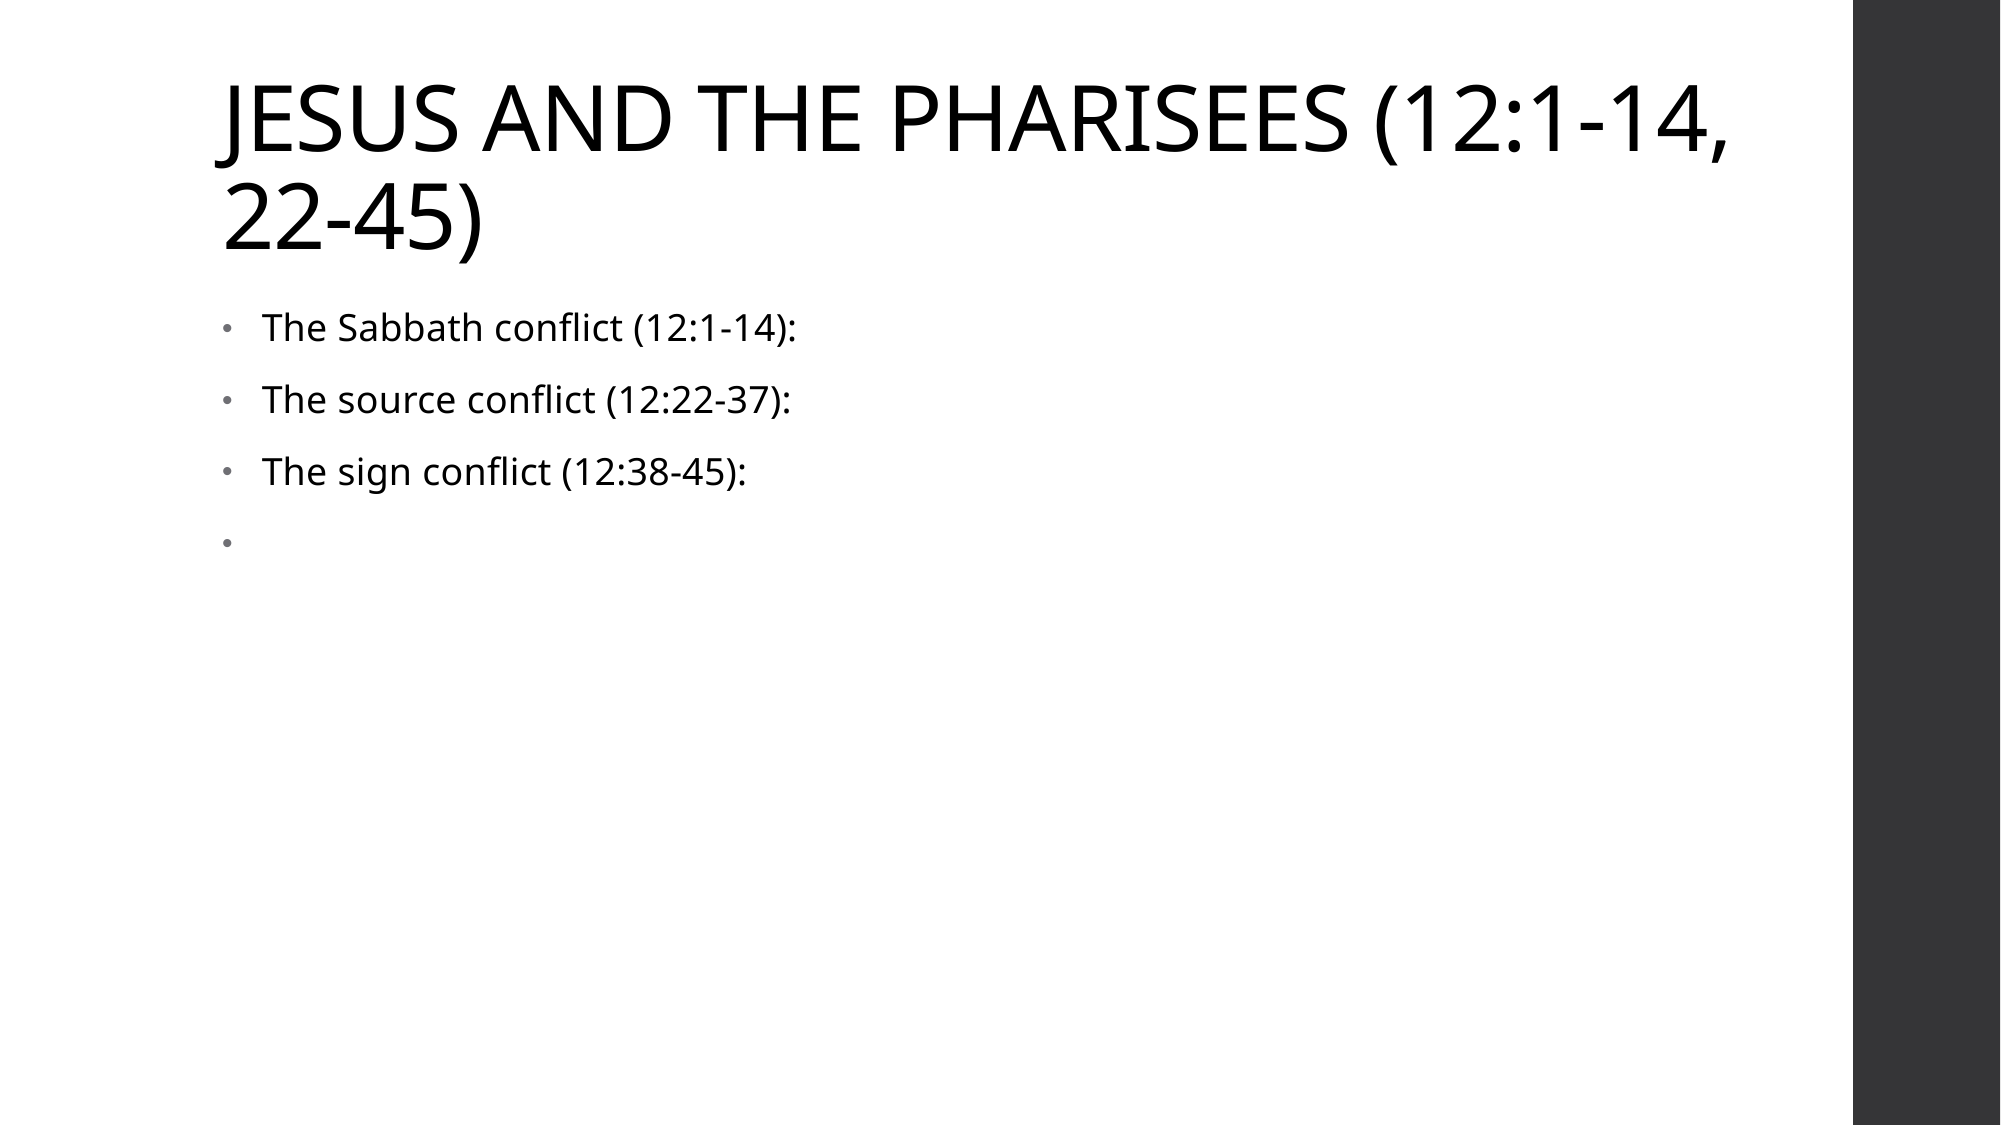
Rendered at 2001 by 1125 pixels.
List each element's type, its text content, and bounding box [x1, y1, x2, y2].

title JESUS AND THE PHARISEES (12:1-14, 22-45) [206, 60, 1797, 278]
list The Sabbath conflict (12:1-14): The source conflict (12:22-37): The sign conflict (12:38-45): [206, 299, 1617, 1014]
